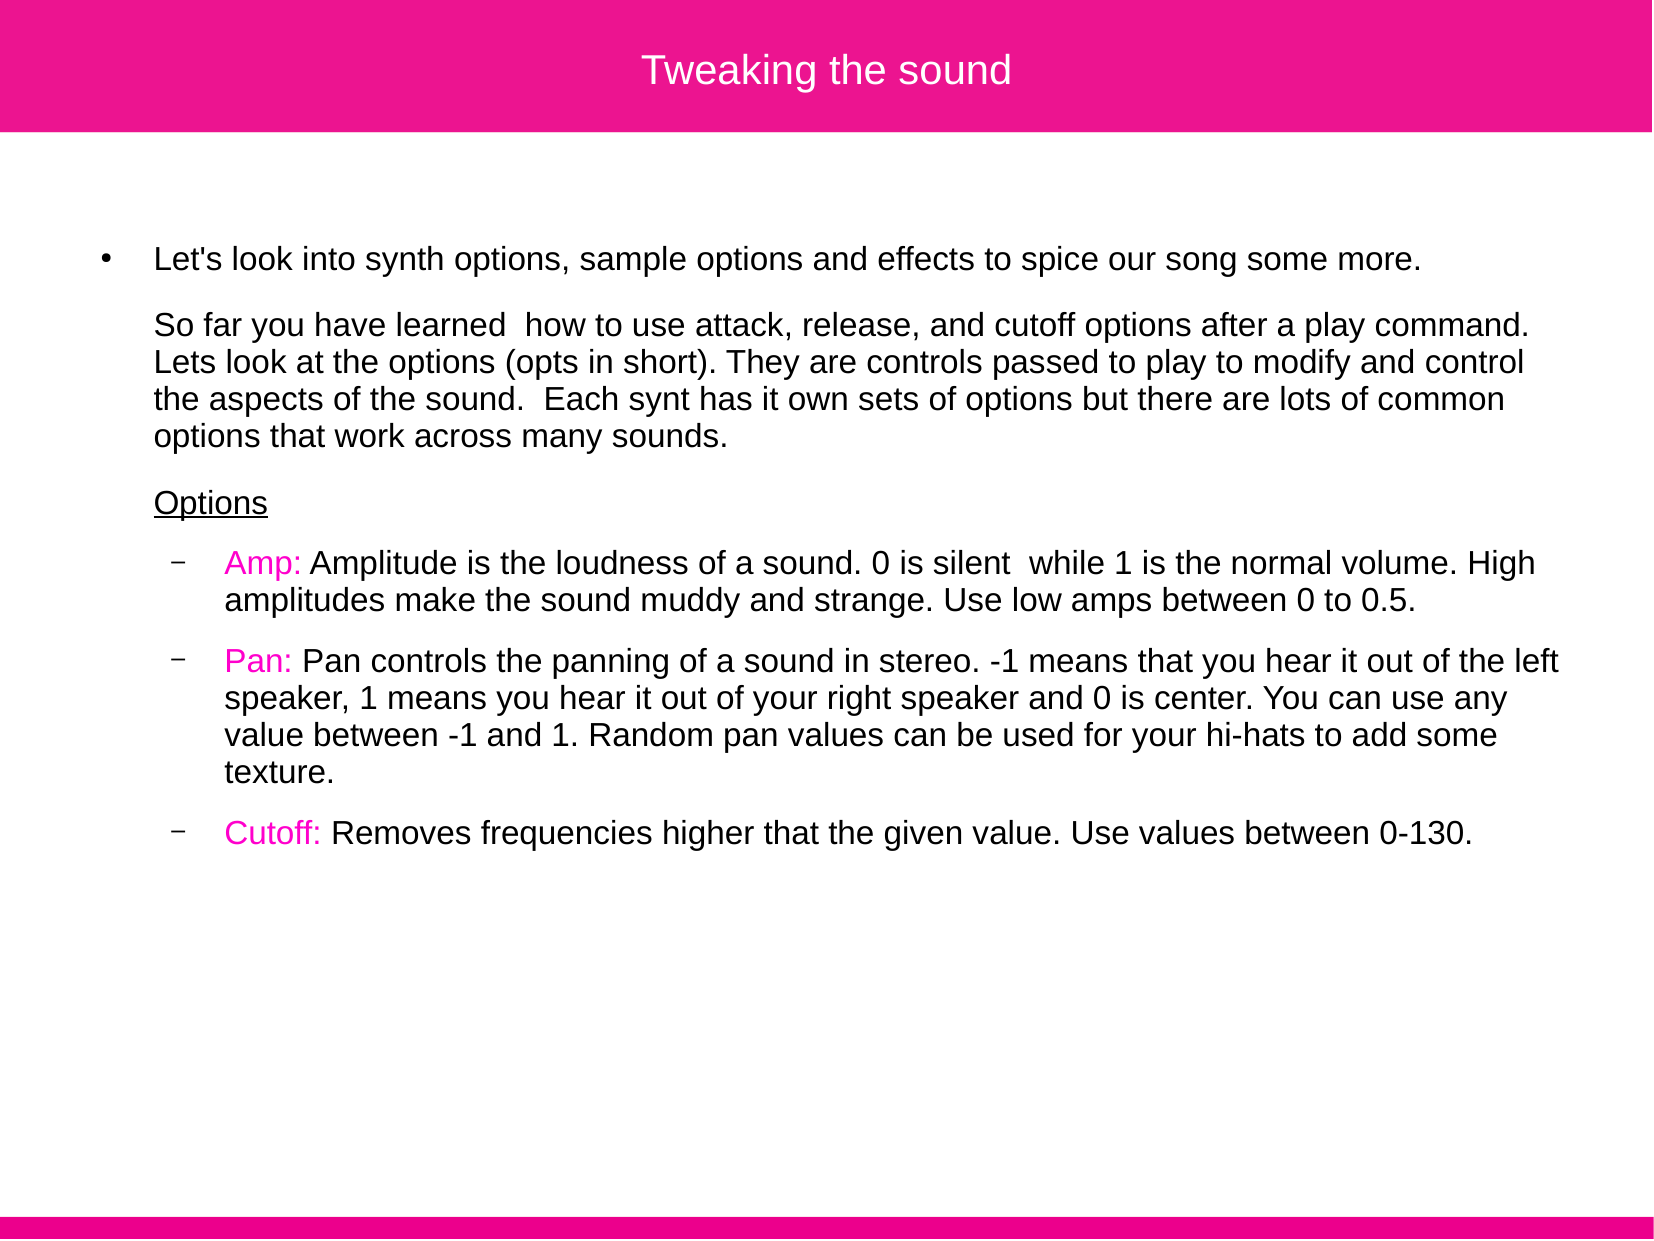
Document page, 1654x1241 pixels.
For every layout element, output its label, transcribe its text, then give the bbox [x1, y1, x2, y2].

title Tweaking the sound [82, 46, 1571, 94]
list Let's look into synth options, sample options and effects to spice our song some more. So far you have learned how to use attack, release, and cutoff options after a play command. Lets look at the options (opts in short). They are controls passed to play to modify and control the aspects of the sound. Each synt has it own sets of options but there are lots of common options that work across many sounds. Options Amp: Amplitude is the loudness of a sound. 0 is silent while 1 is the normal volume. High amplitudes make the sound muddy and strange. Use low amps between 0 to 0.5. Pan: Pan controls the panning of a sound in stereo. -1 means that you hear it out of the left speaker, 1 means you hear it out of your right speaker and 0 is center. You can use any value between -1 and 1. Random pan values can be used for your hi-hats to add some texture. Cutoff: Removes frequencies higher that the given value. Use values between 0-130. [82, 240, 1571, 1156]
picture [0, 0, 1654, 1241]
